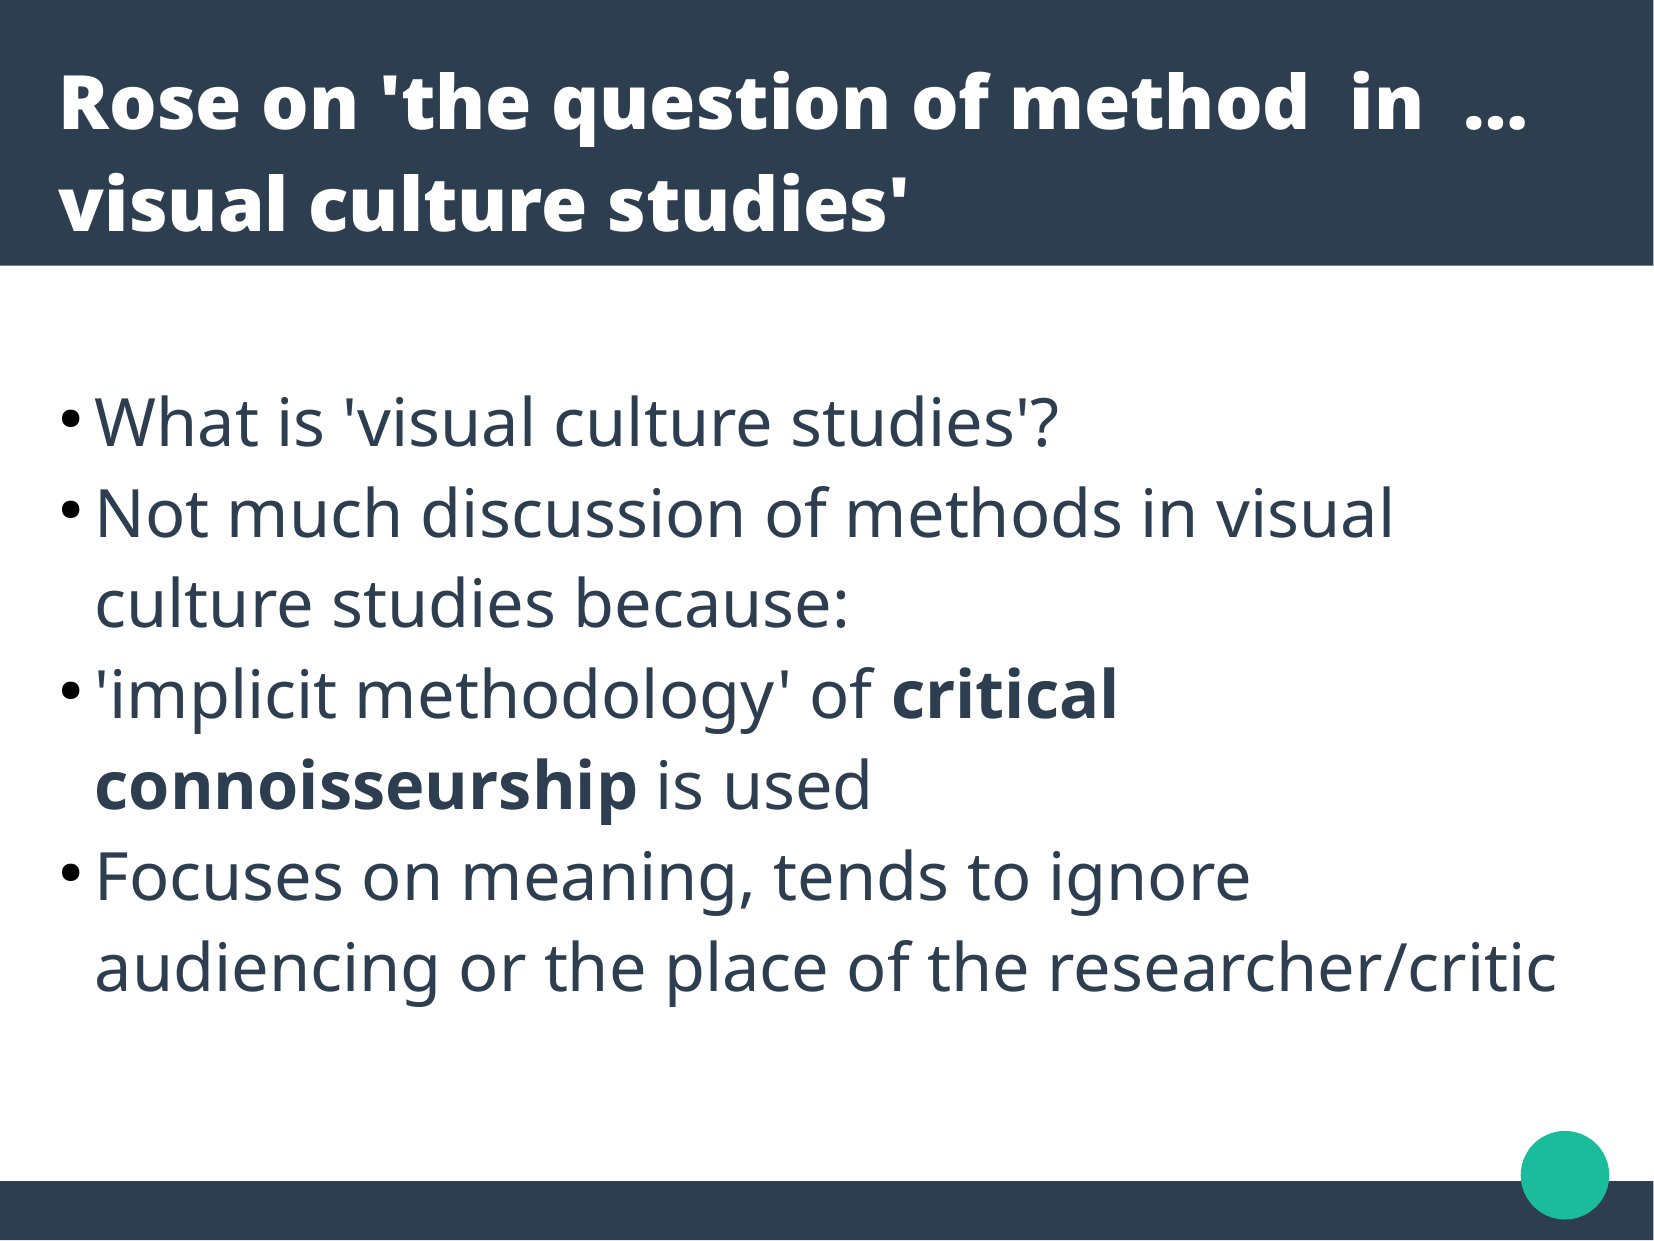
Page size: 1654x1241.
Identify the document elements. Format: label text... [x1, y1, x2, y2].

subtitle What is 'visual culture studies'? Not much discussion of methods in visual culture studies because: 'implicit methodology' of critical connoisseurship is used Focuses on meaning, tends to ignore audiencing or the place of the researcher/critic [59, 324, 1595, 1152]
title Rose on 'the question of method in … visual culture studies' [59, 49, 1595, 207]
